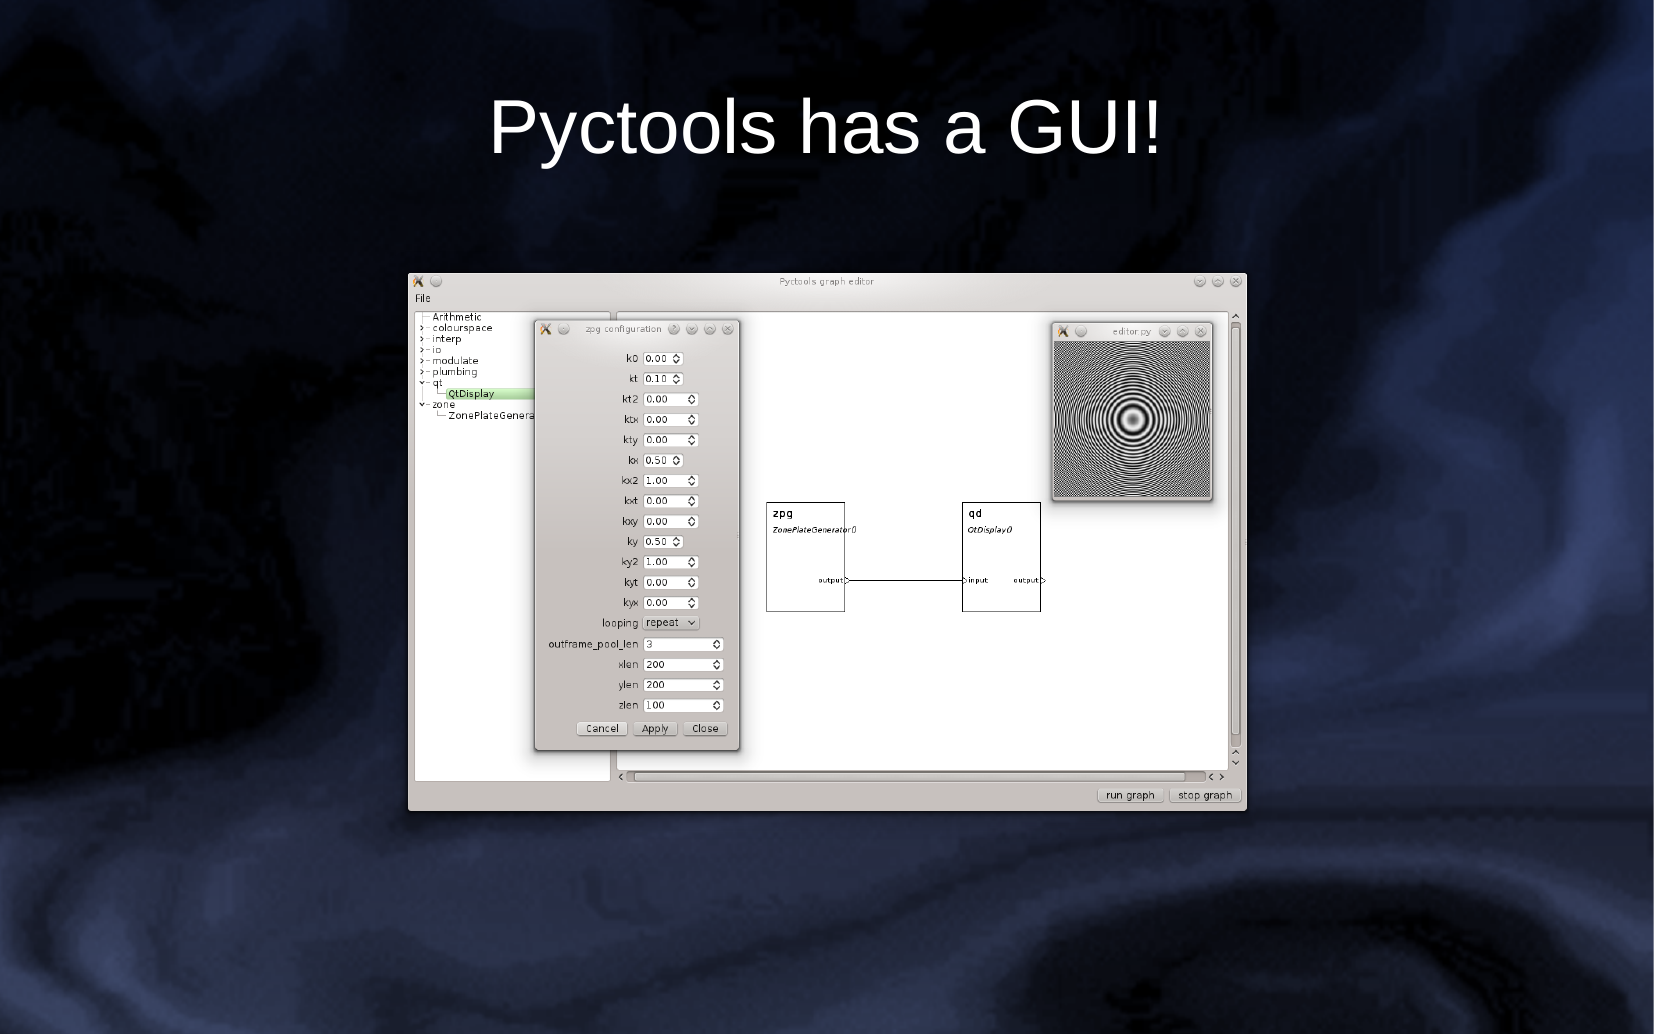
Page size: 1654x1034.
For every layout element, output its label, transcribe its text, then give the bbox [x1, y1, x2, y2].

picture [0, 0, 1654, 1034]
title Pyctools has a GUI! [82, 41, 1571, 214]
